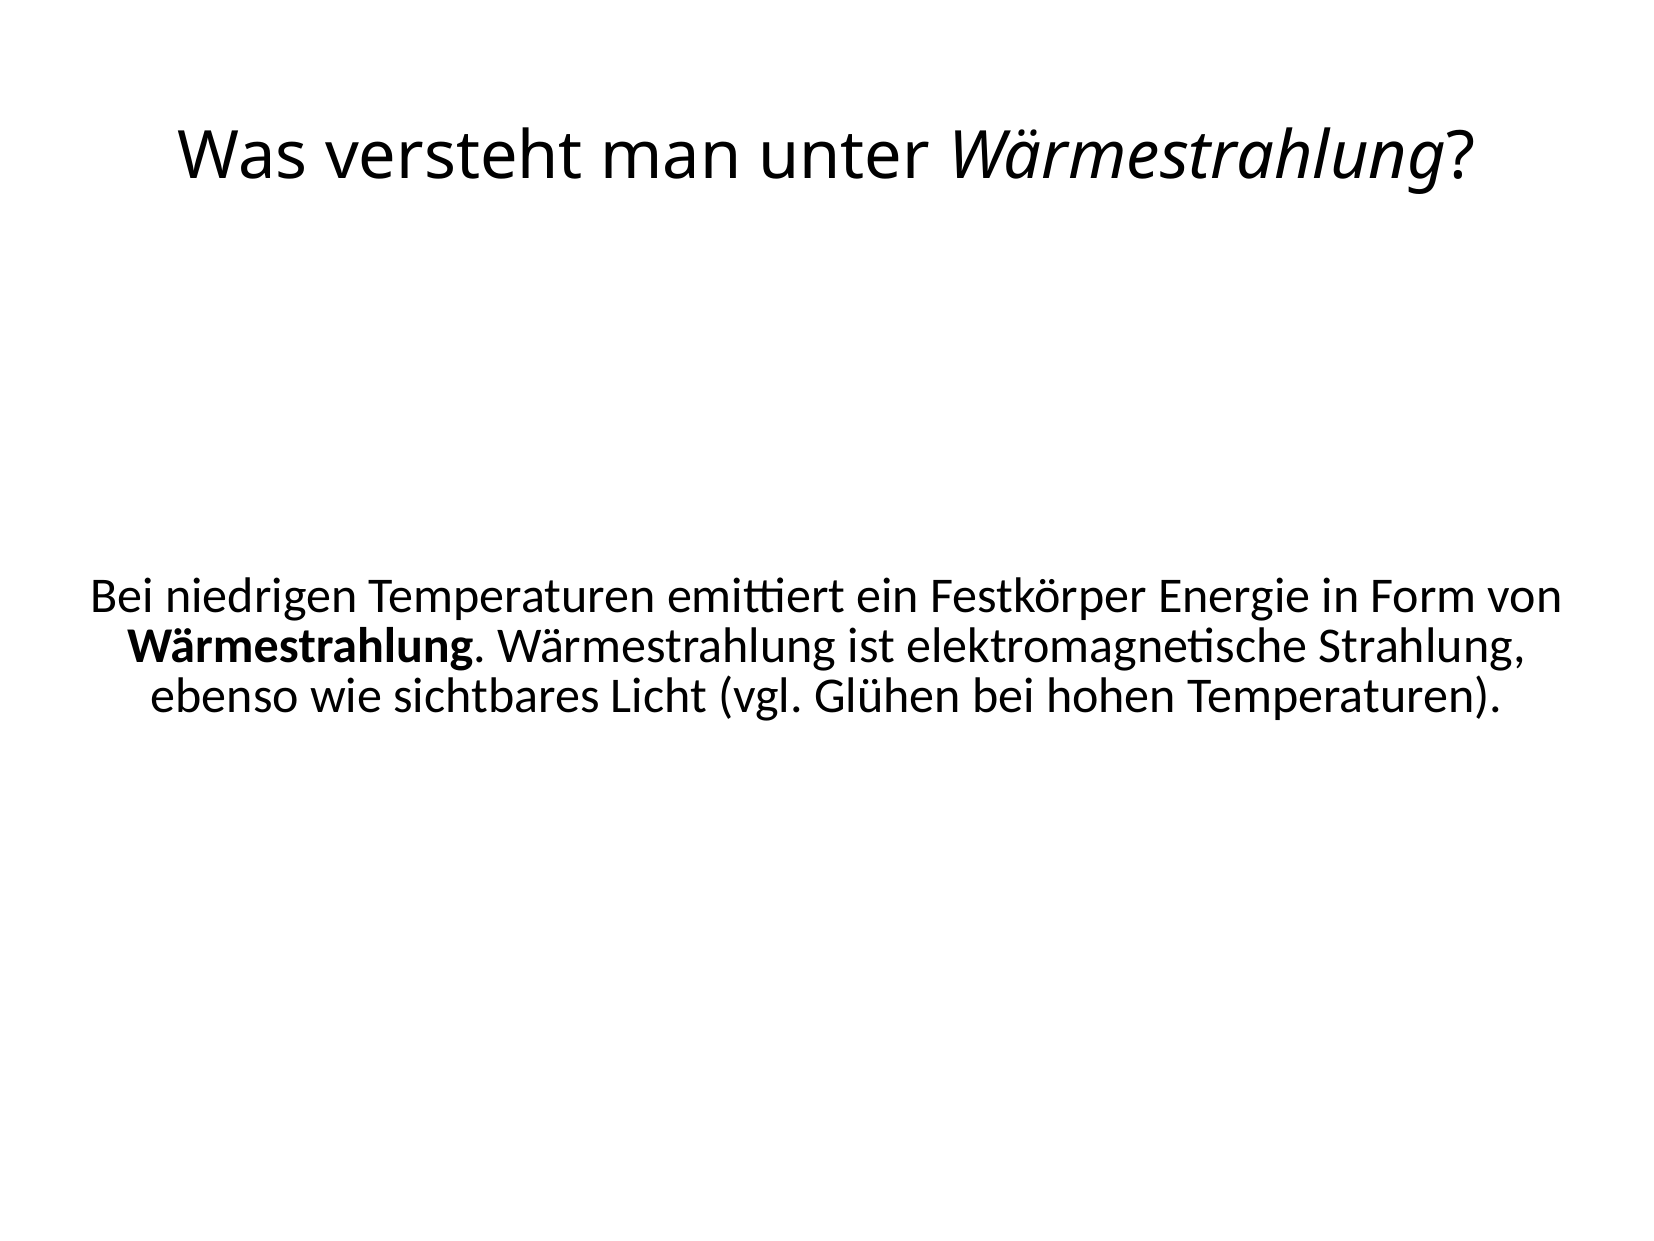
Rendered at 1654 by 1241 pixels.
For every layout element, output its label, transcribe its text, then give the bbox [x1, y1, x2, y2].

title Was versteht man unter Wärmestrahlung? [82, 49, 1571, 257]
subtitle Bei niedrigen Temperaturen emittiert ein Festkörper Energie in Form von Wärmestrahlung. Wärmestrahlung ist elektromagnetische Strahlung, ebenso wie sichtbares Licht (vgl. Glühen bei hohen Temperaturen). [82, 290, 1571, 1010]
